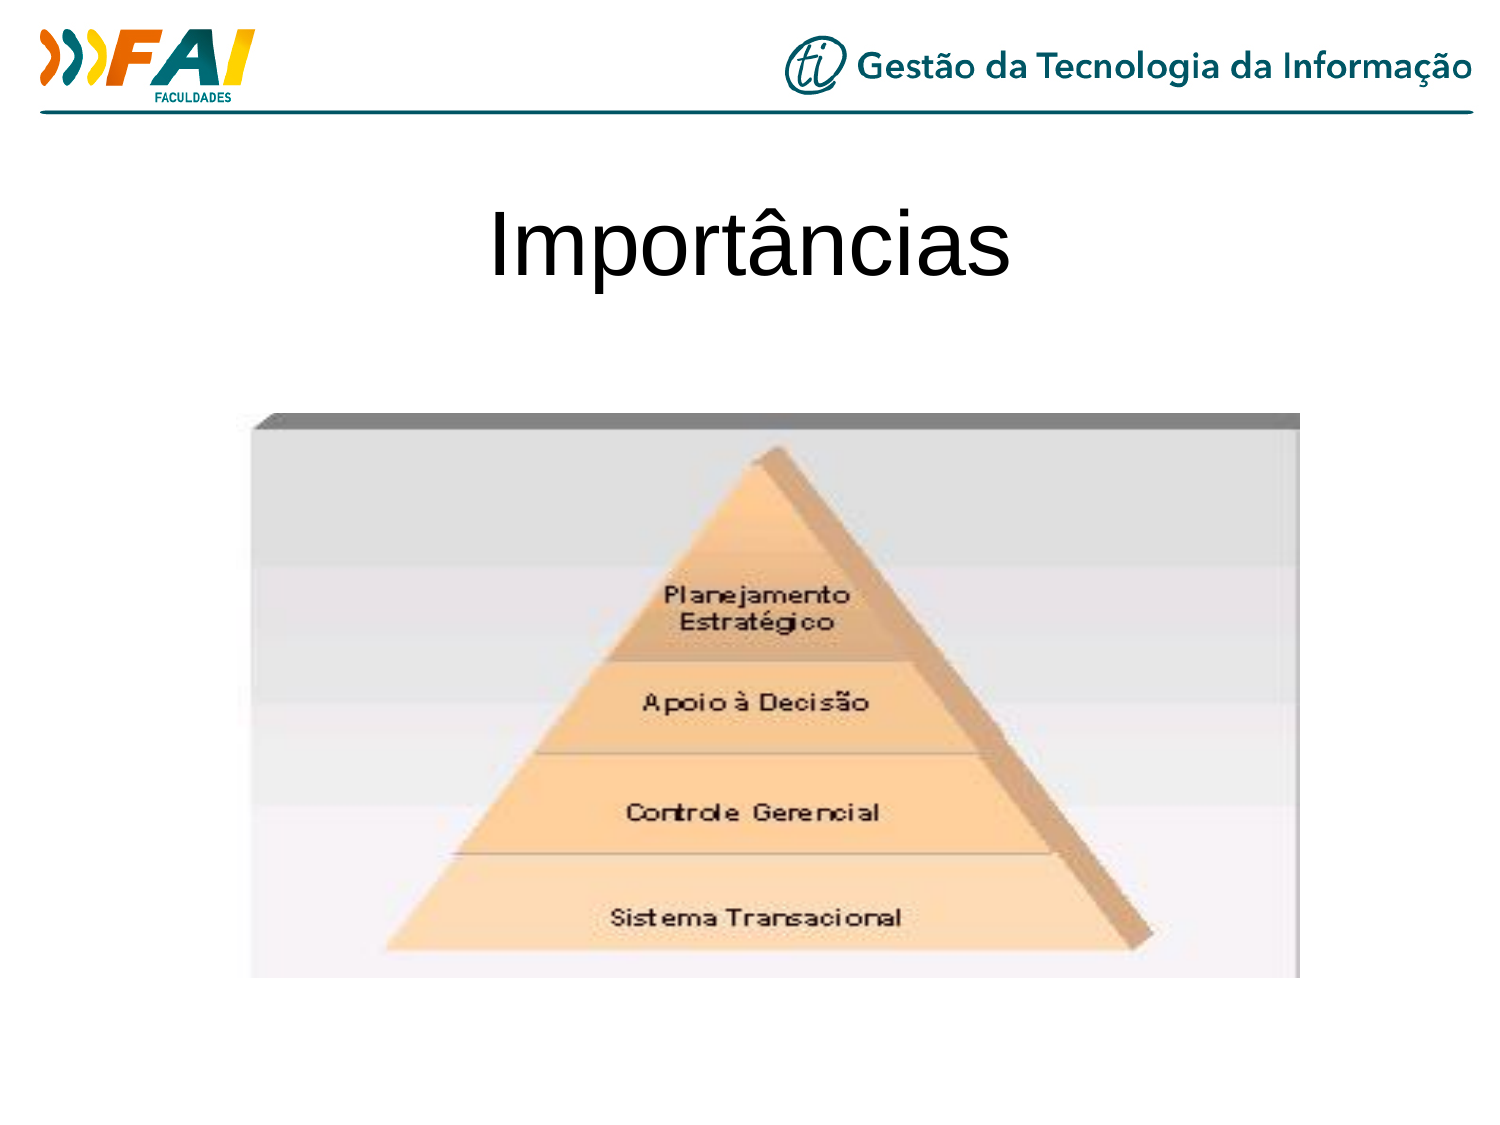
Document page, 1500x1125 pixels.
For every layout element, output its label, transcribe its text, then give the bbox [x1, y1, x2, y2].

picture [0, 0, 1500, 1125]
title Importâncias [118, 136, 1412, 355]
